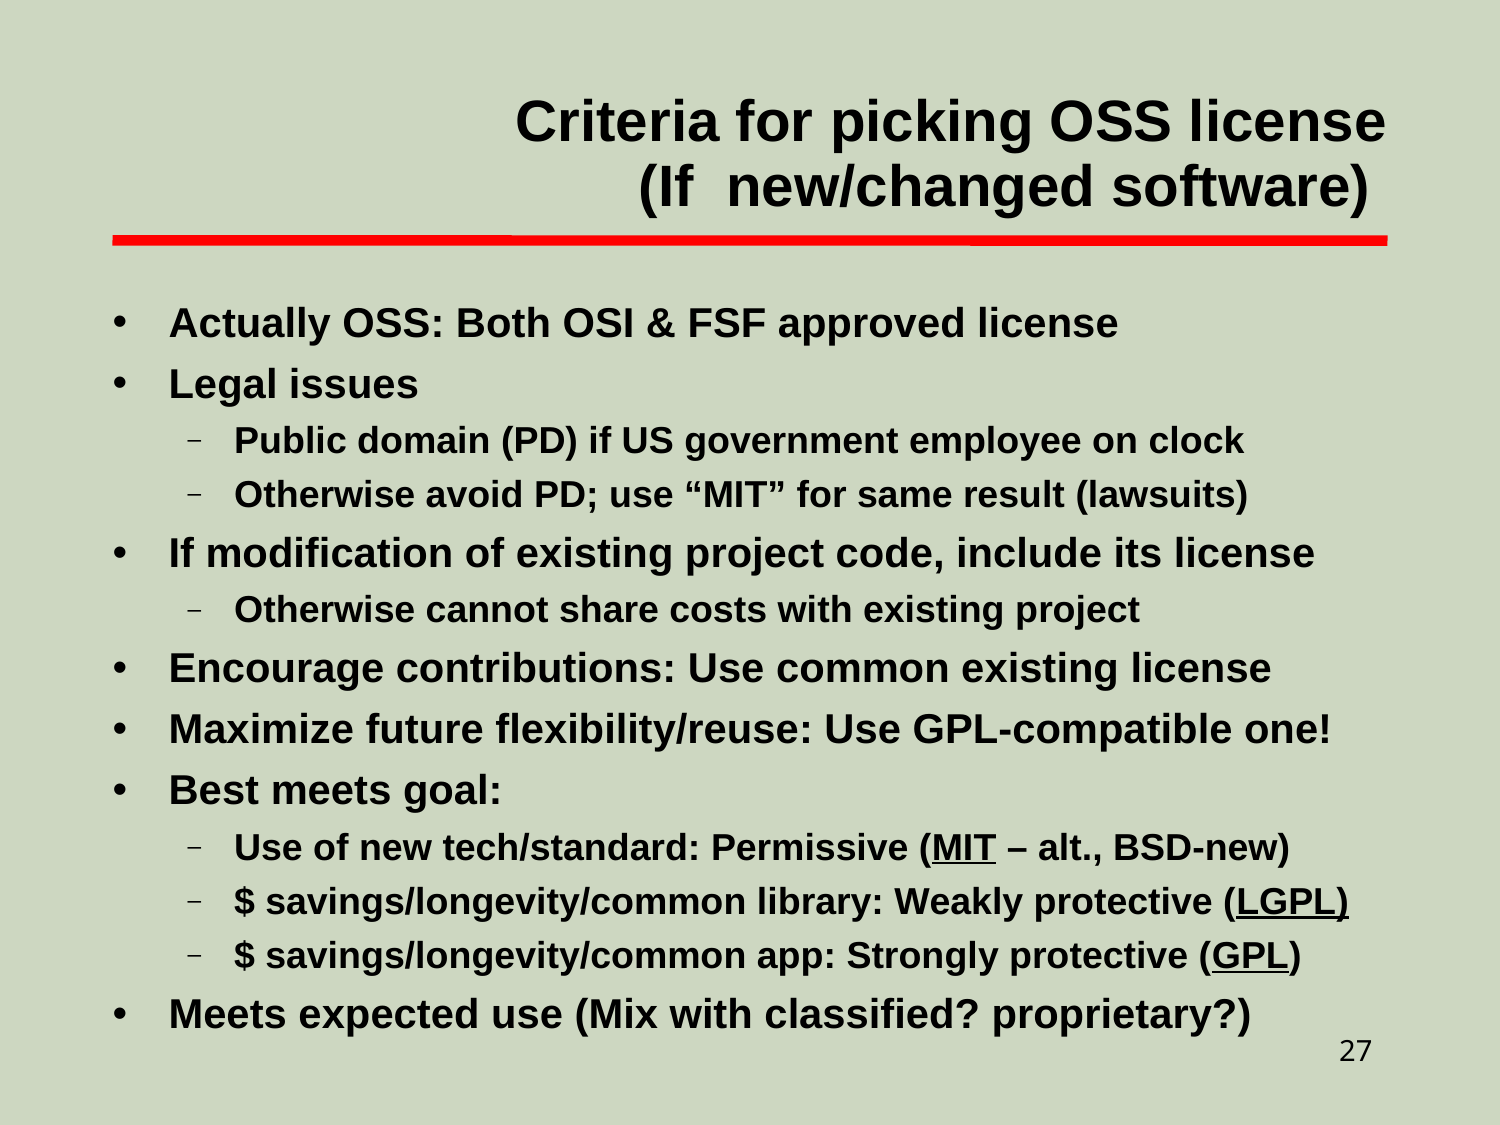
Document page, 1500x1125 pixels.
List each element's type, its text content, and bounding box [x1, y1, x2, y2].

list Actually OSS: Both OSI & FSF approved license Legal issues Public domain (PD) if US government employee on clock Otherwise avoid PD; use “MIT” for same result (lawsuits) If modification of existing project code, include its license Otherwise cannot share costs with existing project Encourage contributions: Use common existing license Maximize future flexibility/reuse: Use GPL-compatible one! Best meets goal: Use of new tech/standard: Permissive (MIT – alt., BSD-new) $ savings/longevity/common library: Weakly protective (LGPL) $ savings/longevity/common app: Strongly protective (GPL) Meets expected use (Mix with classified? proprietary?) [112, 299, 1388, 1098]
title Criteria for picking OSS license (If new/changed software) [337, 85, 1388, 224]
